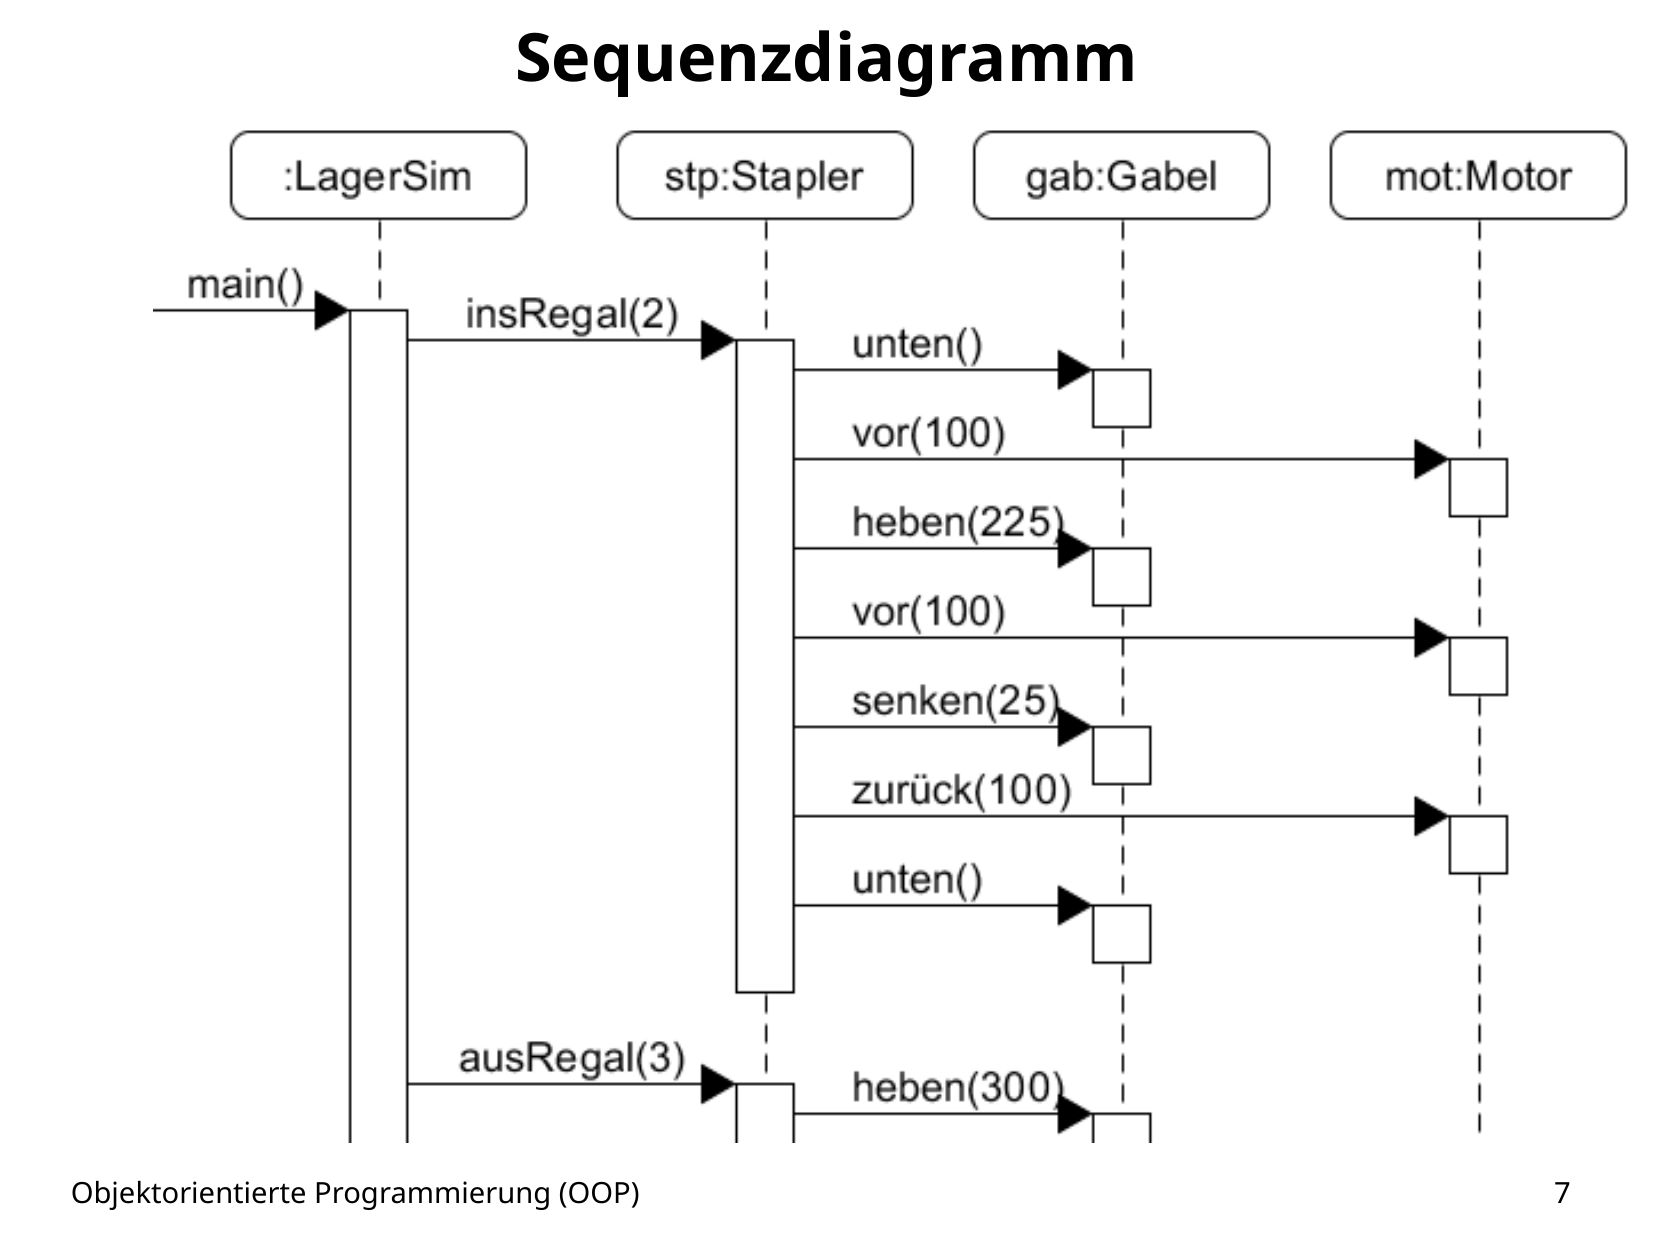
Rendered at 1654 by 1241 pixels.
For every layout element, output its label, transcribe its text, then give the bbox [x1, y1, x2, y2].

title Sequenzdiagramm [0, 5, 1654, 107]
picture [153, 129, 1630, 1143]
